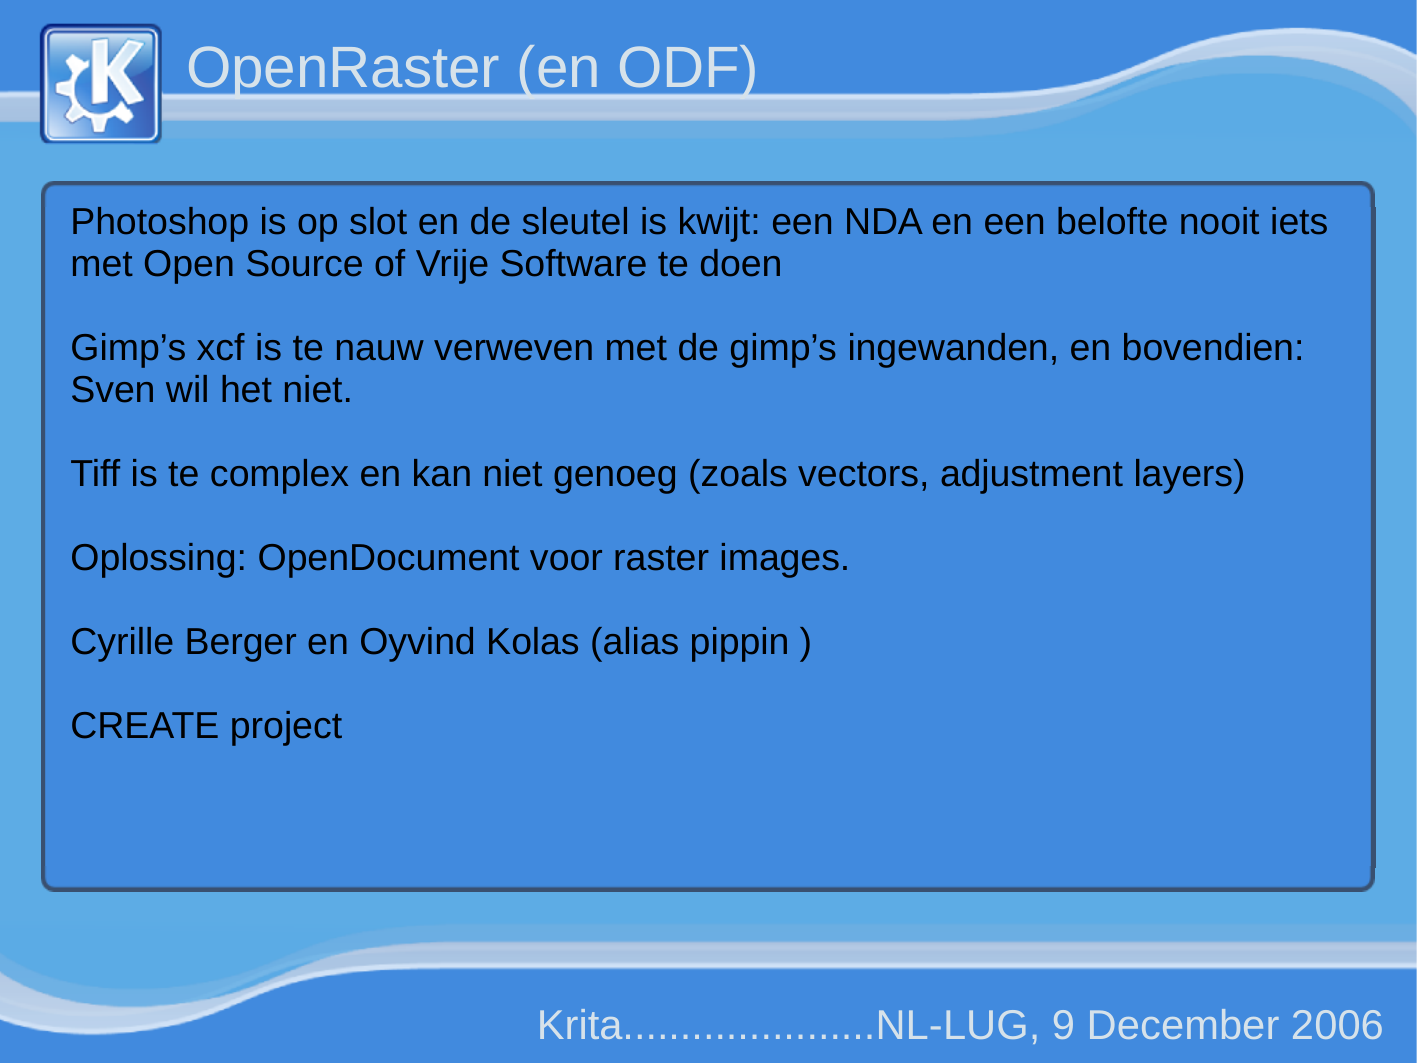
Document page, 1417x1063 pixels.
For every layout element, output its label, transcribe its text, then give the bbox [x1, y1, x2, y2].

picture [0, 0, 1417, 1063]
text_box Photoshop is op slot en de sleutel is kwijt: een NDA en een belofte nooit iets met Open Source of Vrije Software te doen Gimp’s xcf is te nauw verweven met de gimp’s ingewanden, en bovendien: Sven wil het niet. Tiff is te complex en kan niet genoeg (zoals vectors, adjustment layers) Oplossing: OpenDocument voor raster images. Cyrille Berger en Oyvind Kolas (alias pippin ) CREATE project [55, 193, 1357, 899]
text_box OpenRaster (en ODF) [171, 27, 1048, 105]
